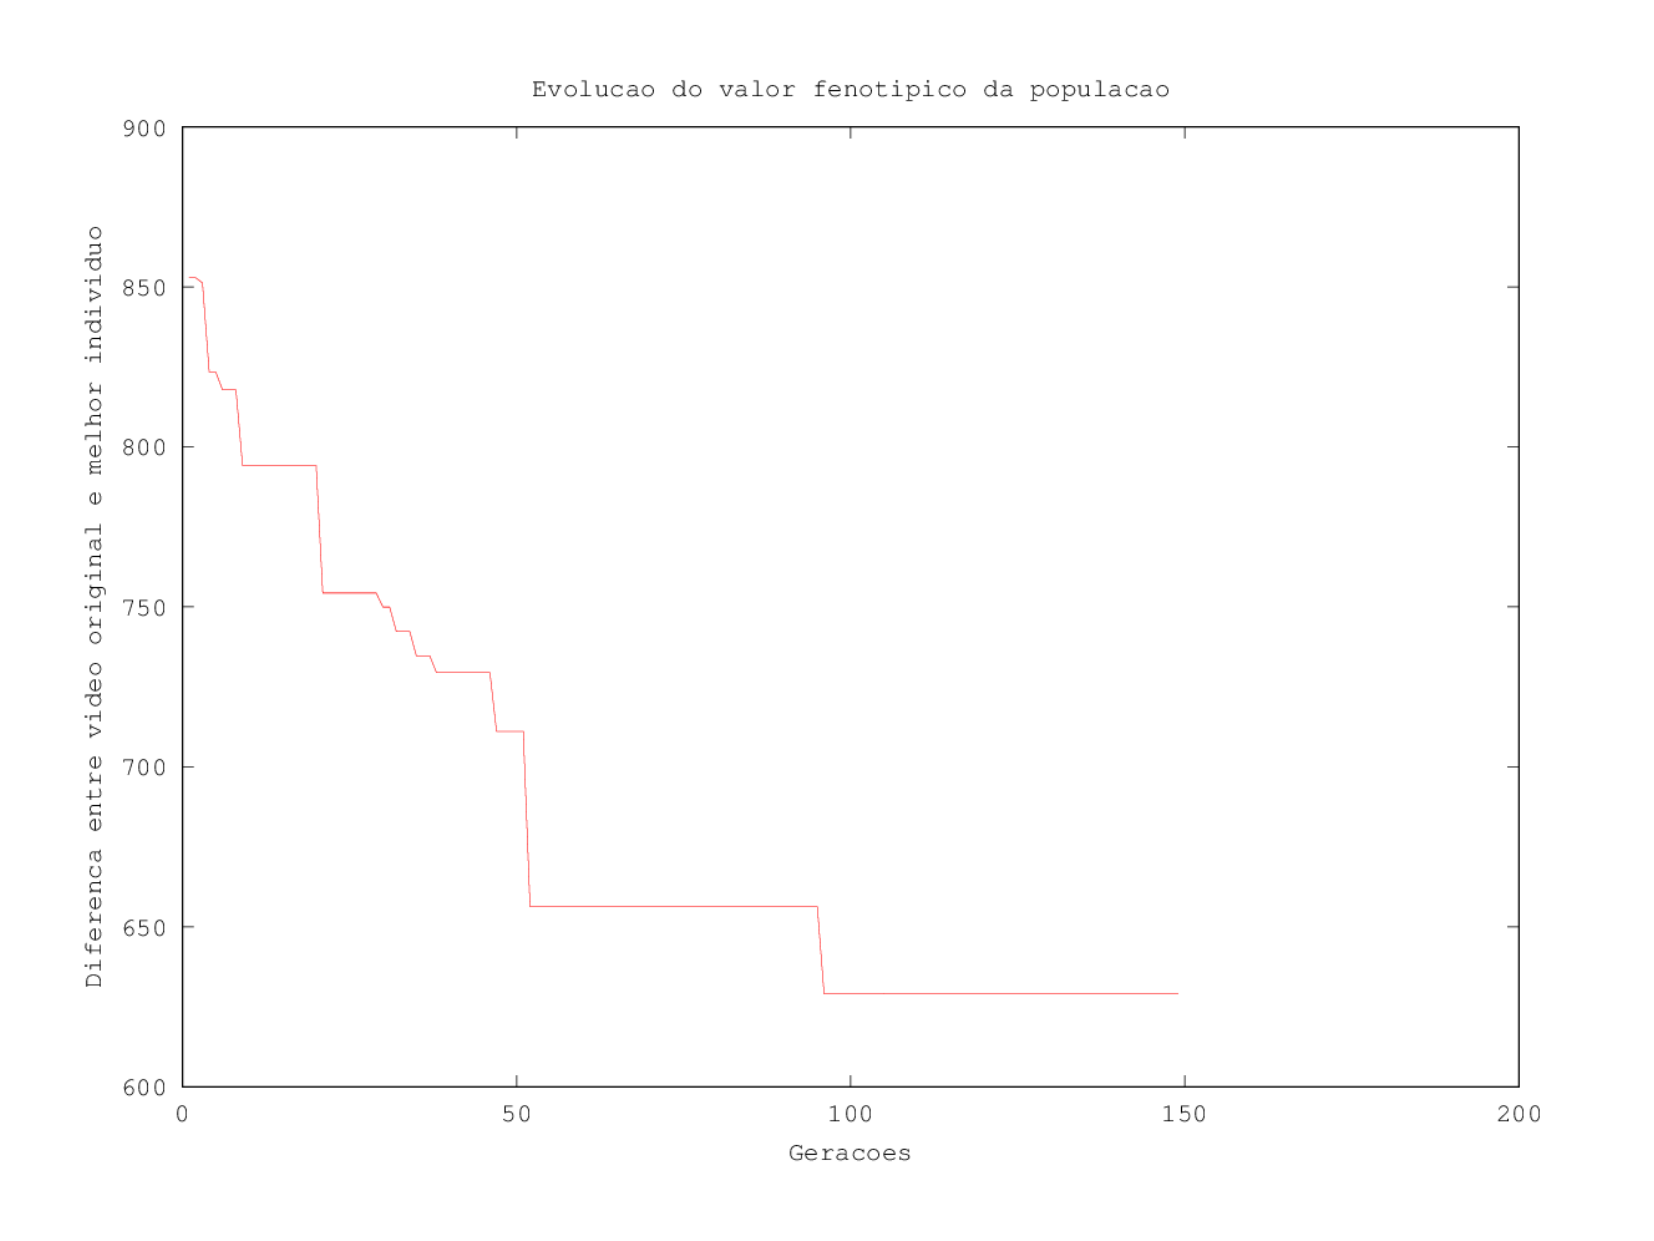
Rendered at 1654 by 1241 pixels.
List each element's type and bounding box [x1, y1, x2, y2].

picture [71, 49, 1566, 1171]
